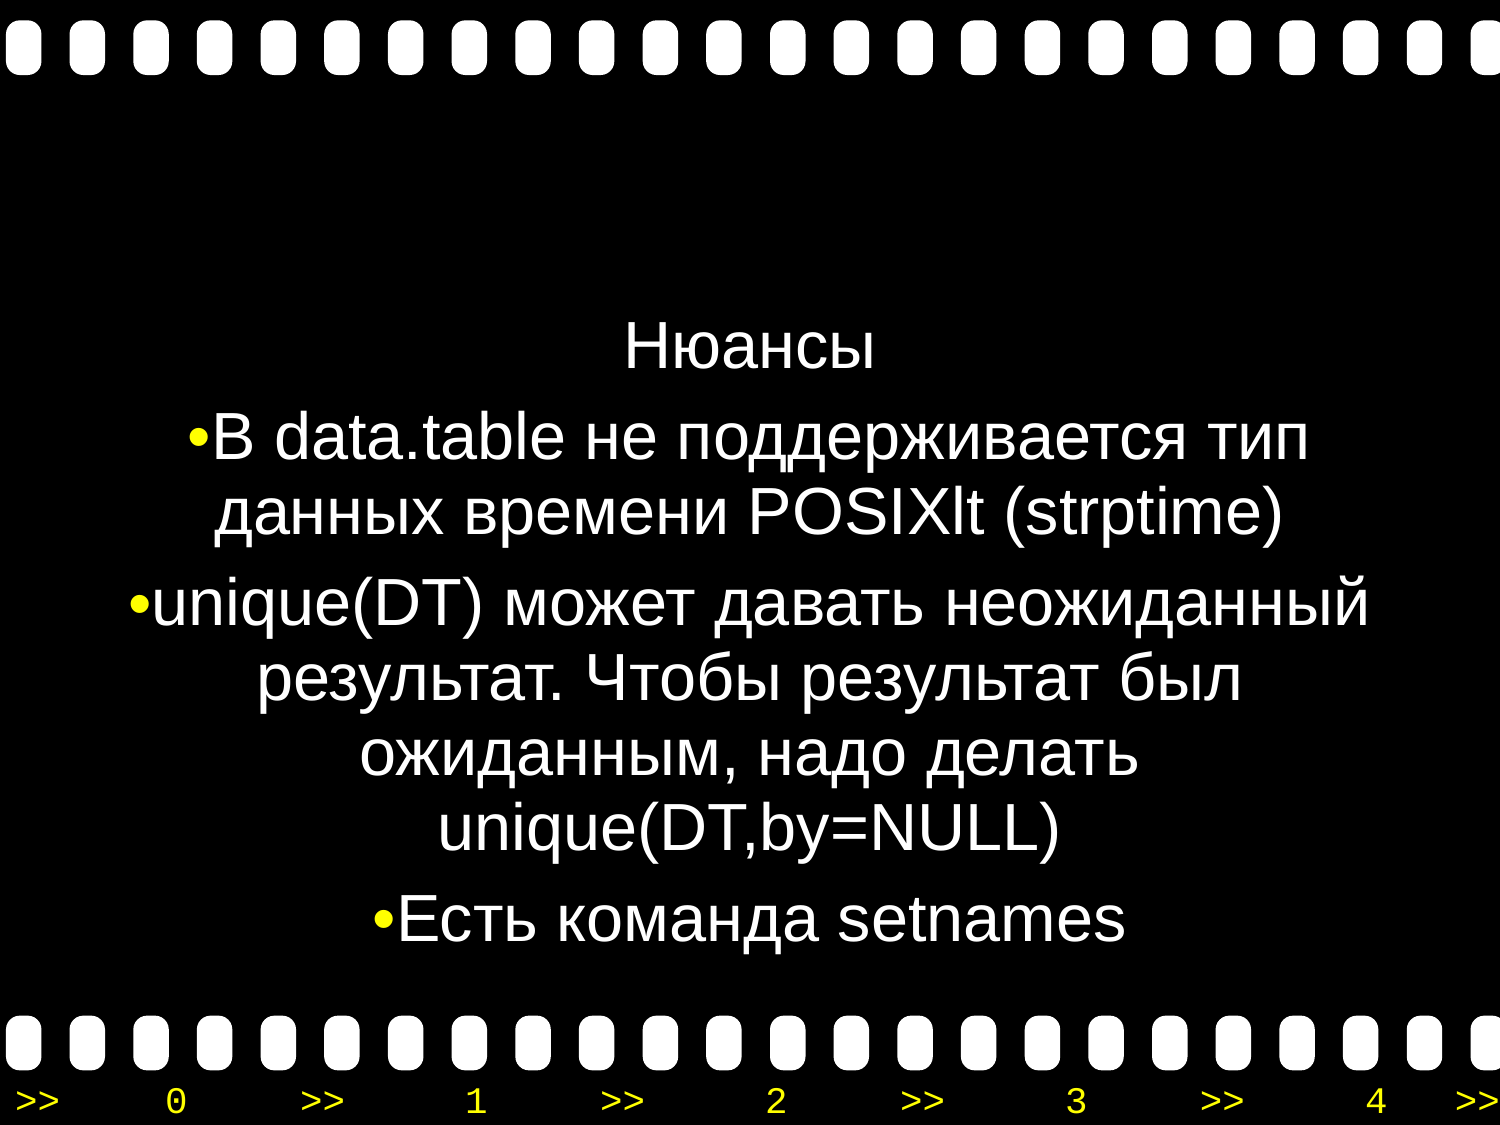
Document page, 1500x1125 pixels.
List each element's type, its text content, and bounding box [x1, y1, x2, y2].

subtitle Нюансы В data.table не поддерживается тип данных времени POSIXlt (strptime) unique(DT) может давать неожиданный результат. Чтобы результат был ожиданным, надо делать unique(DT,by=NULL) Есть команда setnames [112, 307, 1388, 1048]
